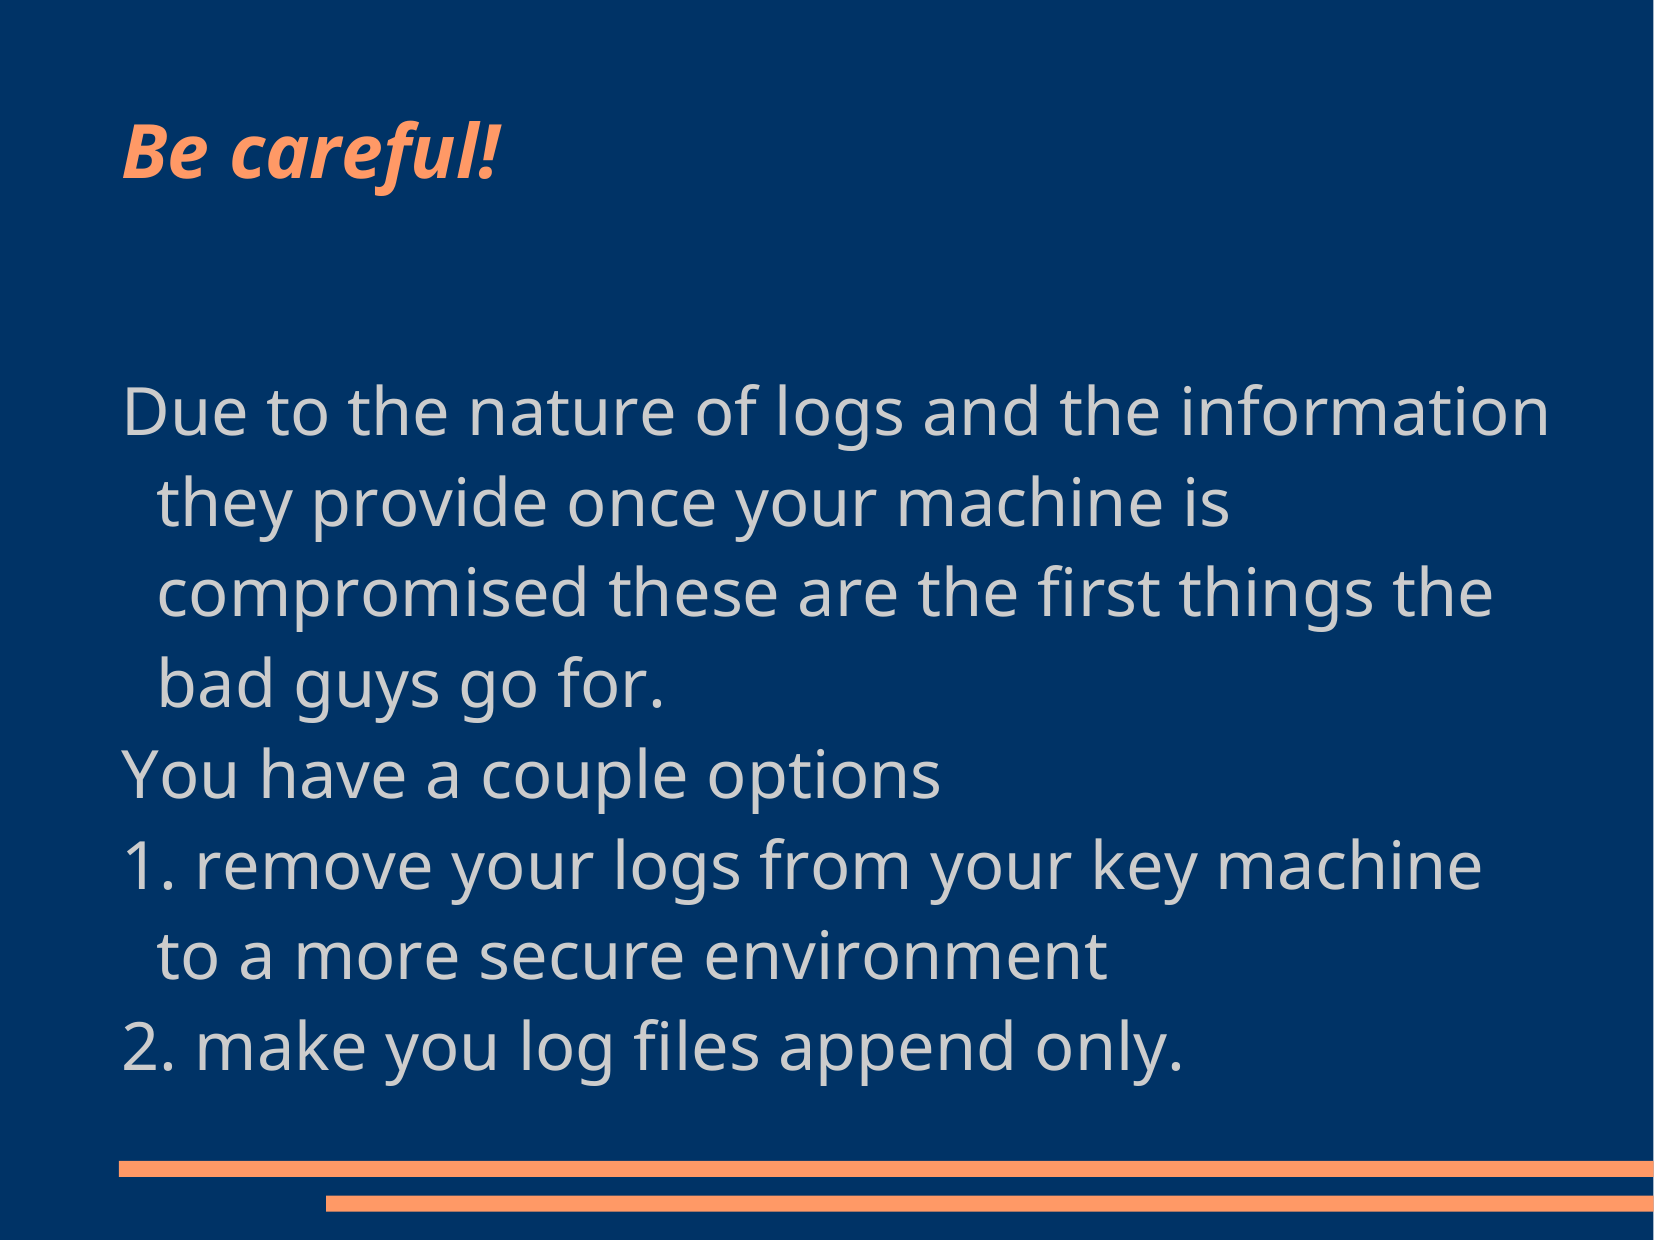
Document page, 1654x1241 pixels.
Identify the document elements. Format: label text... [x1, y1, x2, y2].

title Be careful! [121, 46, 1534, 254]
subtitle Due to the nature of logs and the information they provide once your machine is compromised these are the first things the bad guys go for. You have a couple options 1. remove your logs from your key machine to a more secure environment 2. make you log files append only. [121, 322, 1561, 1133]
